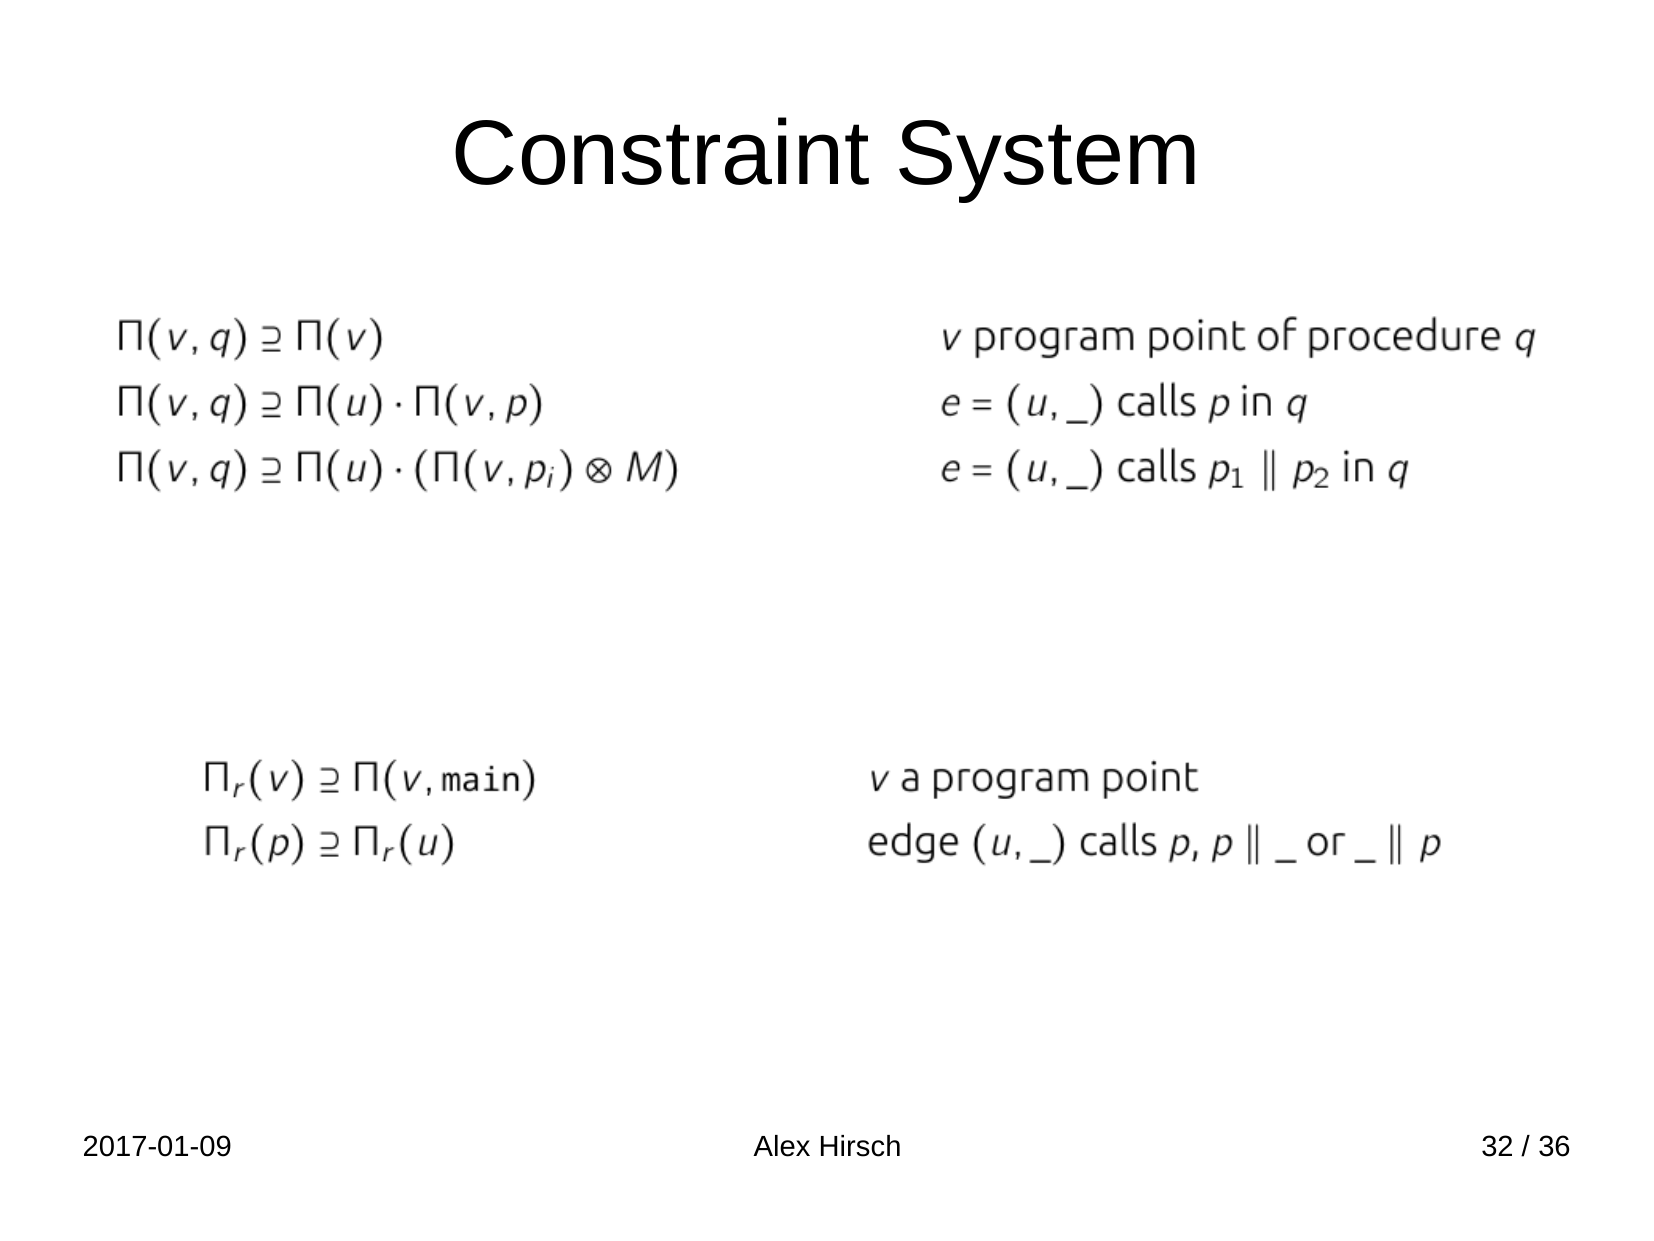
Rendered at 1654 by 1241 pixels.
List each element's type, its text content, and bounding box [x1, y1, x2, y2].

title Constraint System [82, 49, 1571, 257]
picture [86, 299, 1576, 521]
picture [195, 749, 1458, 886]
